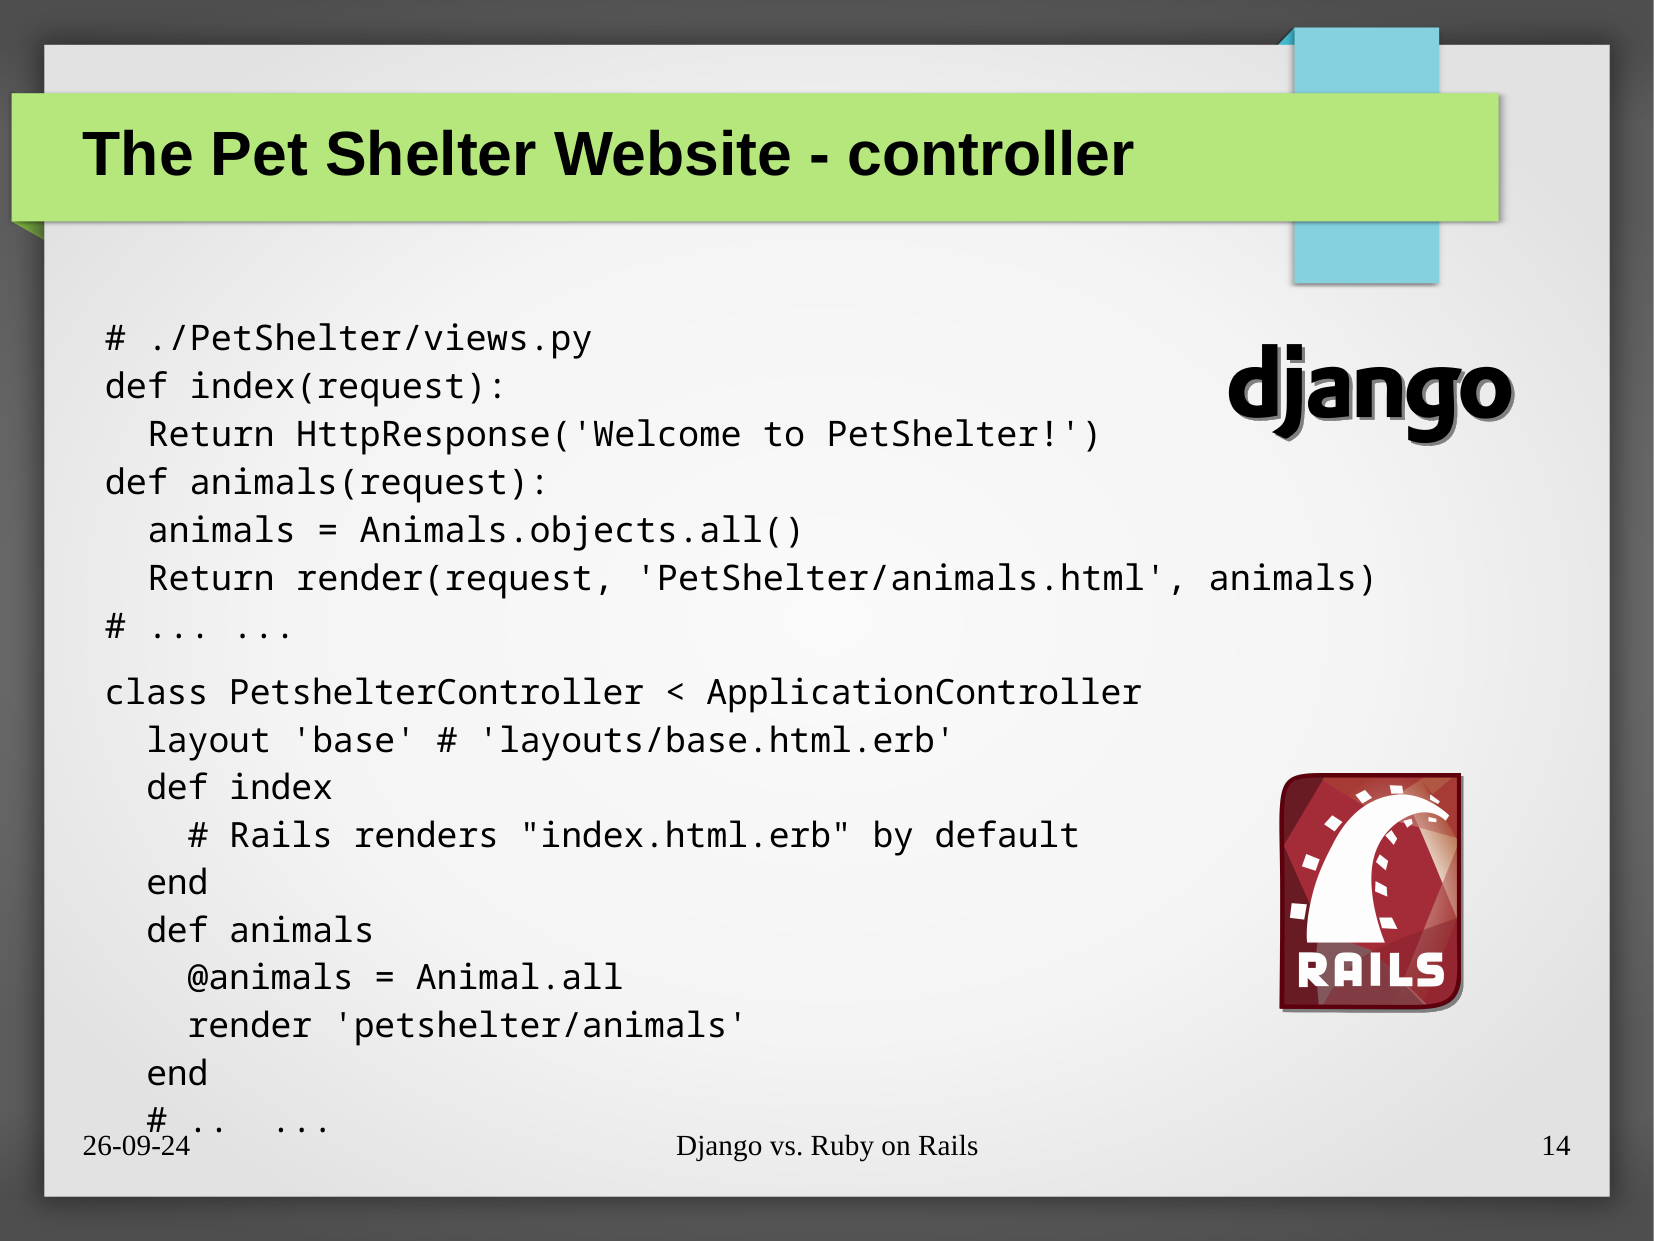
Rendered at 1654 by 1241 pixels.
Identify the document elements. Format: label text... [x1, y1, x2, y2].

title The Pet Shelter Website - controller [82, 94, 1264, 213]
list # ./PetShelter/views.py def index(request): Return HttpResponse('Welcome to PetShelter!') def animals(request): animals = Animals.objects.all() Return render(request, 'PetShelter/animals.html', animals) # ... ... [82, 283, 1571, 637]
list class PetshelterController < ApplicationController layout 'base' # 'layouts/base.html.erb' def index # Rails renders "index.html.erb" by default end def animals @animals = Animal.all render 'petshelter/animals' end # .. ... [82, 637, 1571, 1146]
picture [0, 0, 1654, 1241]
